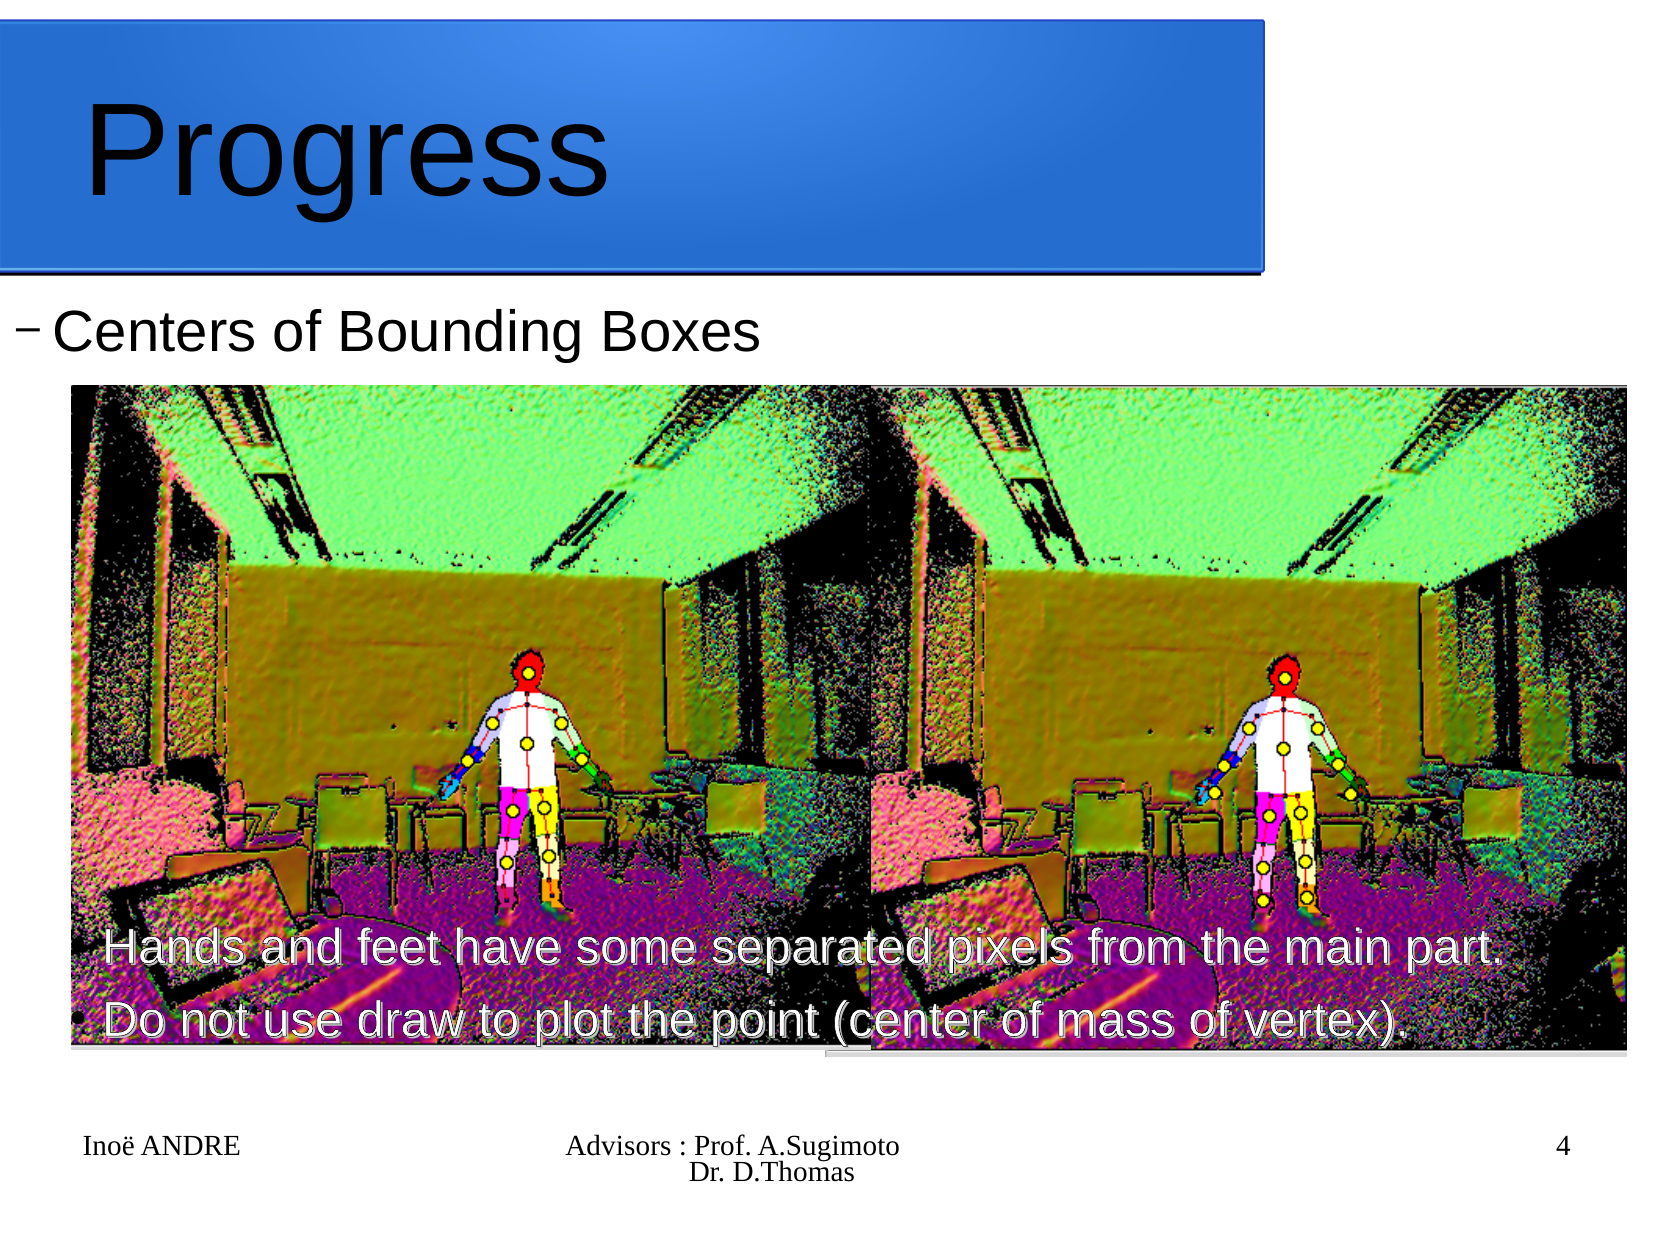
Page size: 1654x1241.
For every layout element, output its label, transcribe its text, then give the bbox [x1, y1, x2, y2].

title Progress [82, 47, 1235, 252]
list Centers of Bounding Boxes Hands and feet have some separated pixels from the main part. Do not use draw to plot the point (center of mass of vertex). [0, 299, 1654, 1051]
picture [825, 1051, 1627, 1057]
